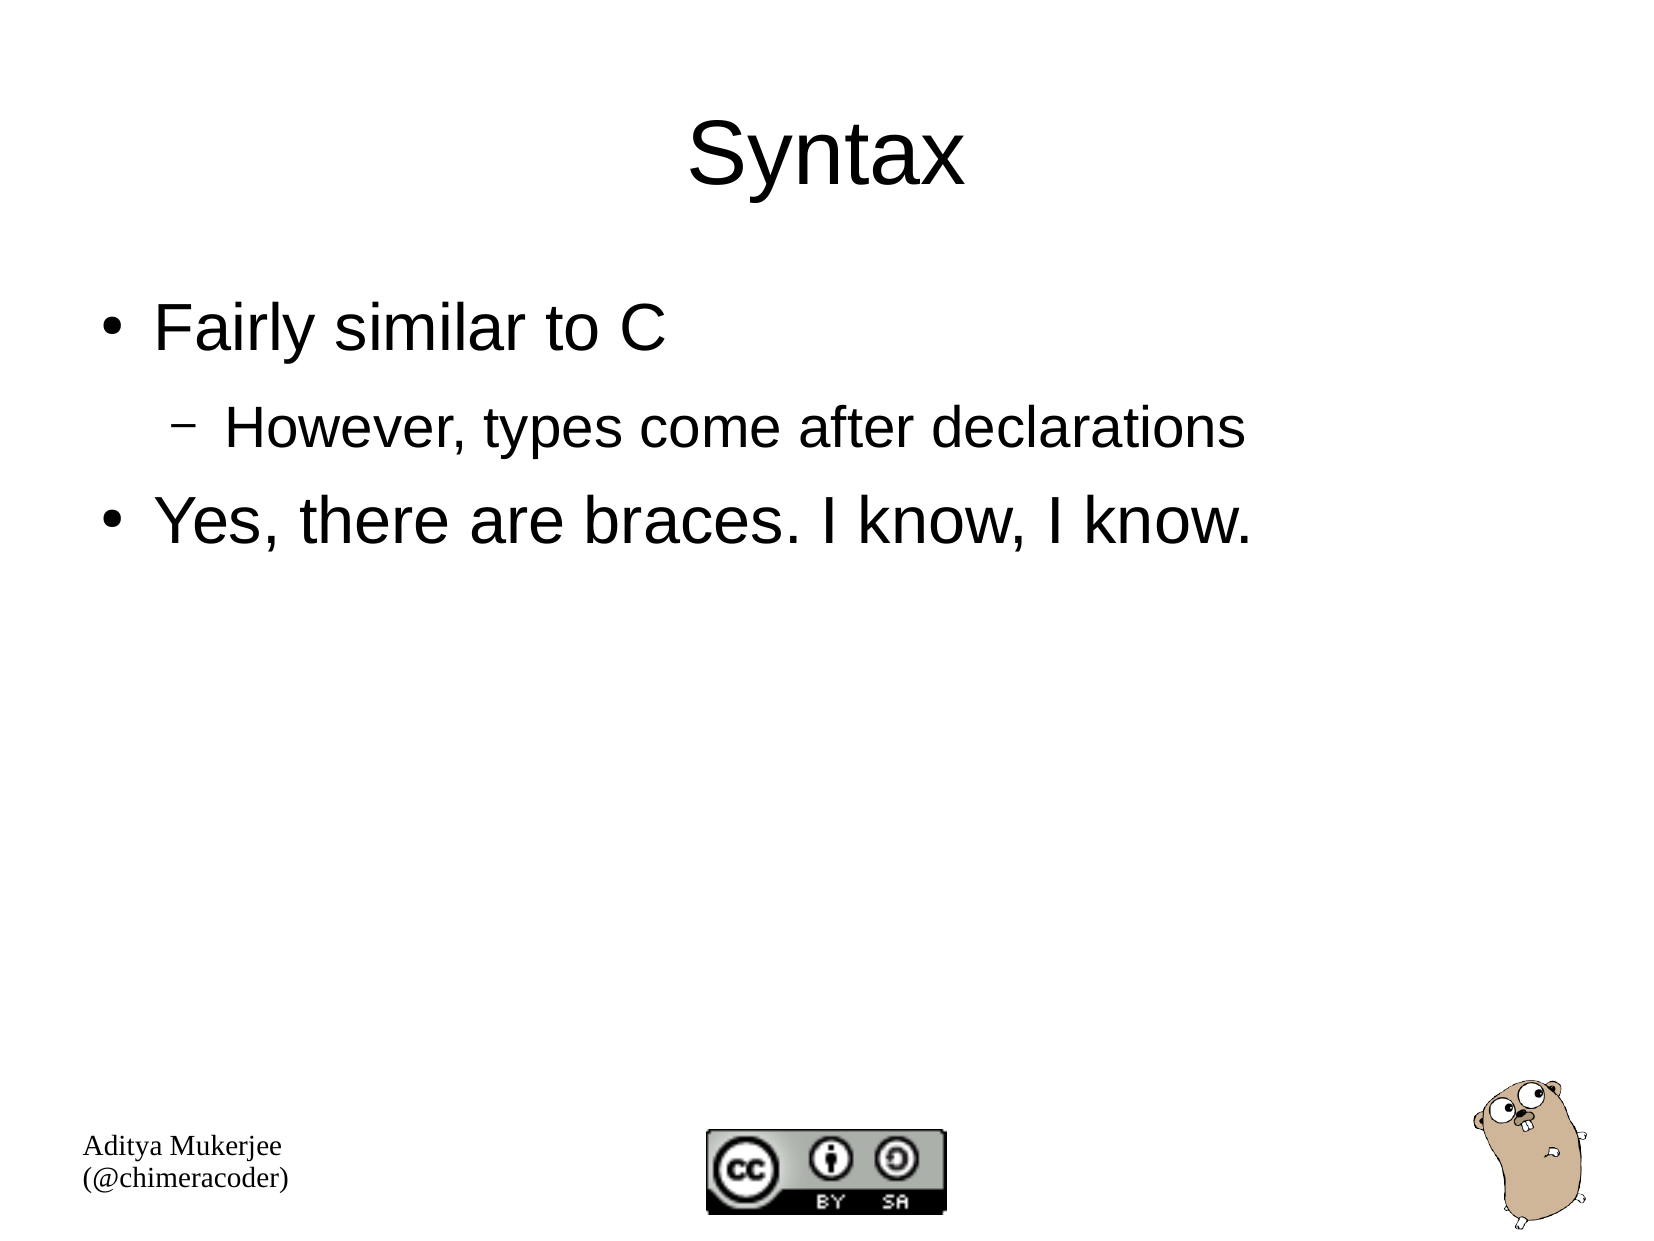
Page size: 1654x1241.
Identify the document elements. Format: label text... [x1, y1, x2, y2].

picture [706, 1129, 947, 1215]
title Syntax [82, 49, 1571, 257]
list Fairly similar to C However, types come after declarations Yes, there are braces. I know, I know. [82, 290, 1538, 1010]
picture [1455, 1079, 1606, 1230]
